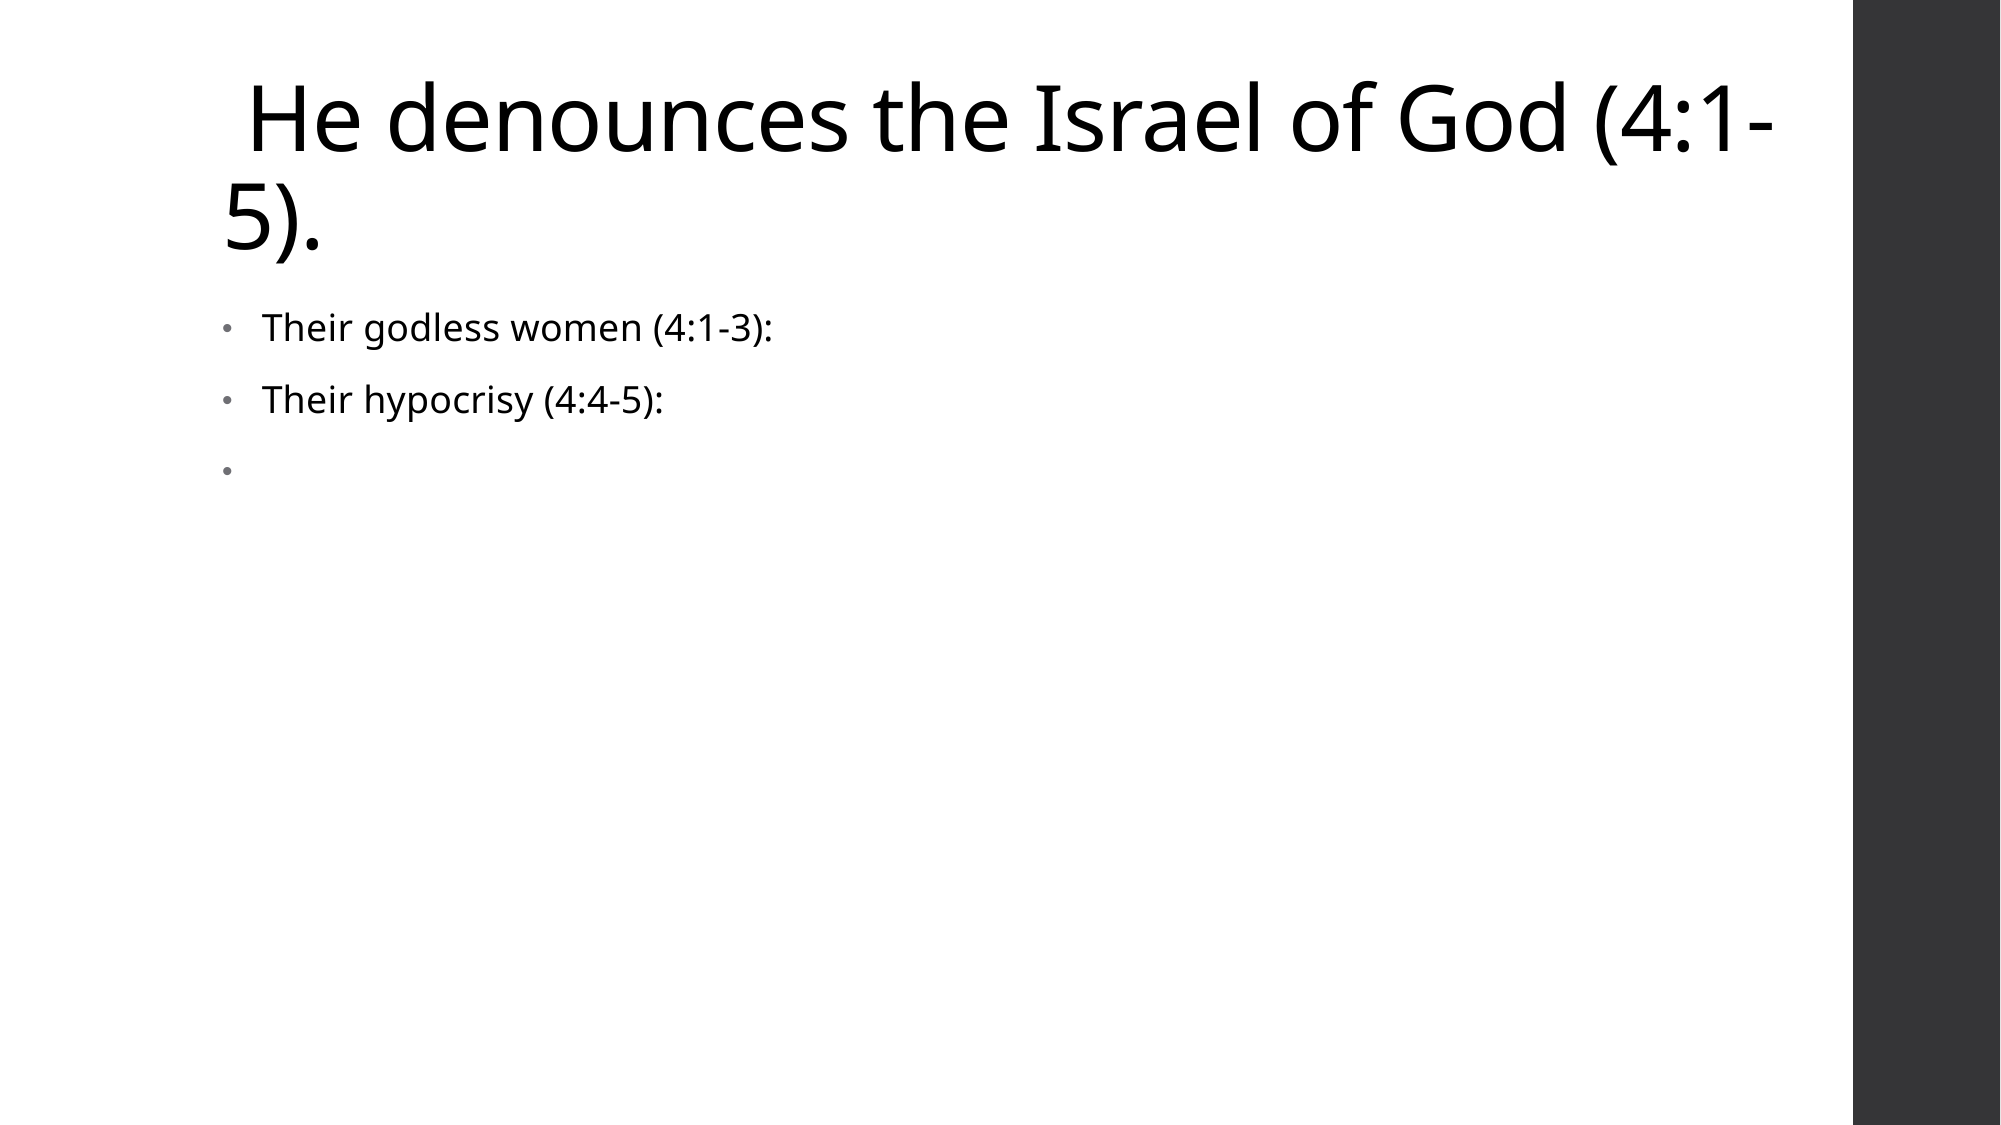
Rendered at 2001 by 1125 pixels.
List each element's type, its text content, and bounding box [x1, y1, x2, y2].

title He denounces the Israel of God (4:1-5). [206, 60, 1797, 278]
list Their godless women (4:1-3): Their hypocrisy (4:4-5): [206, 299, 1617, 1014]
